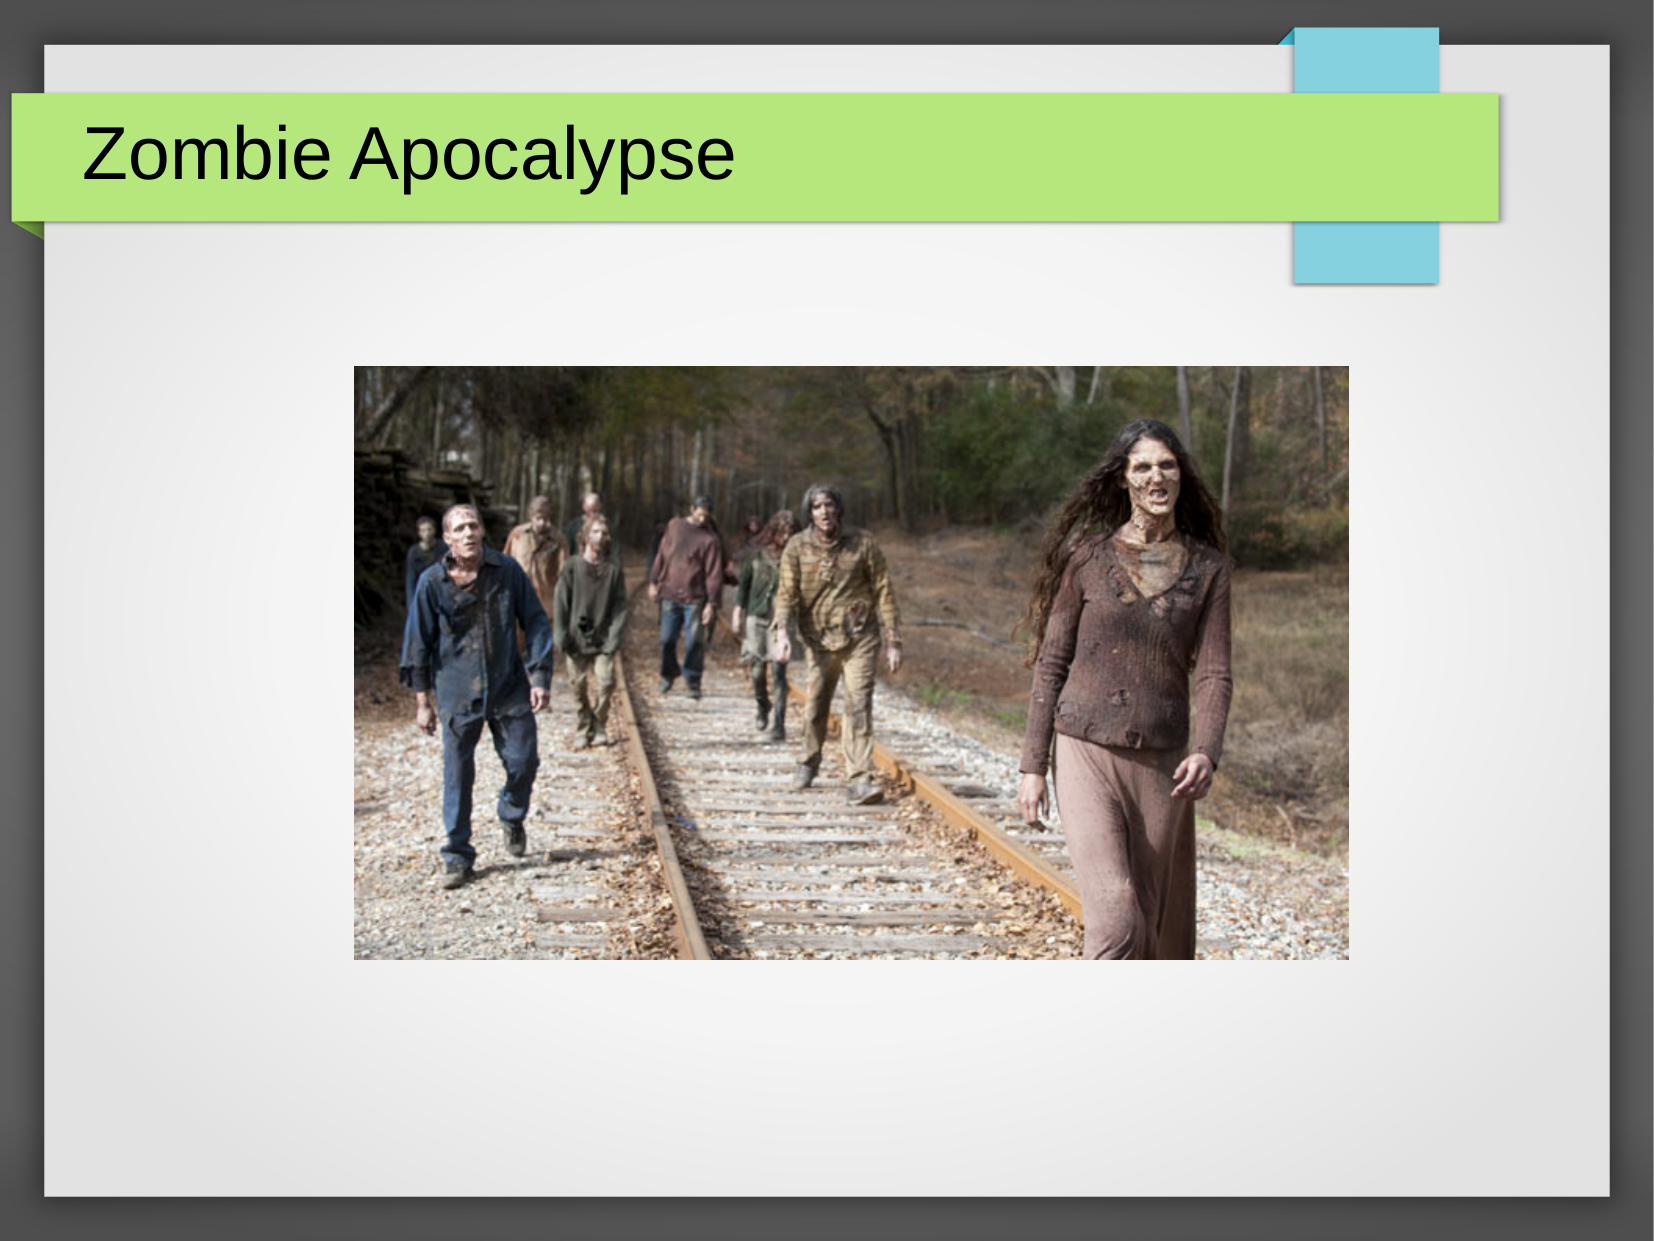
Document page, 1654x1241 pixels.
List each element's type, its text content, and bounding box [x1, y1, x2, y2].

picture [0, 0, 1654, 1241]
title Zombie Apocalypse [82, 94, 1264, 213]
